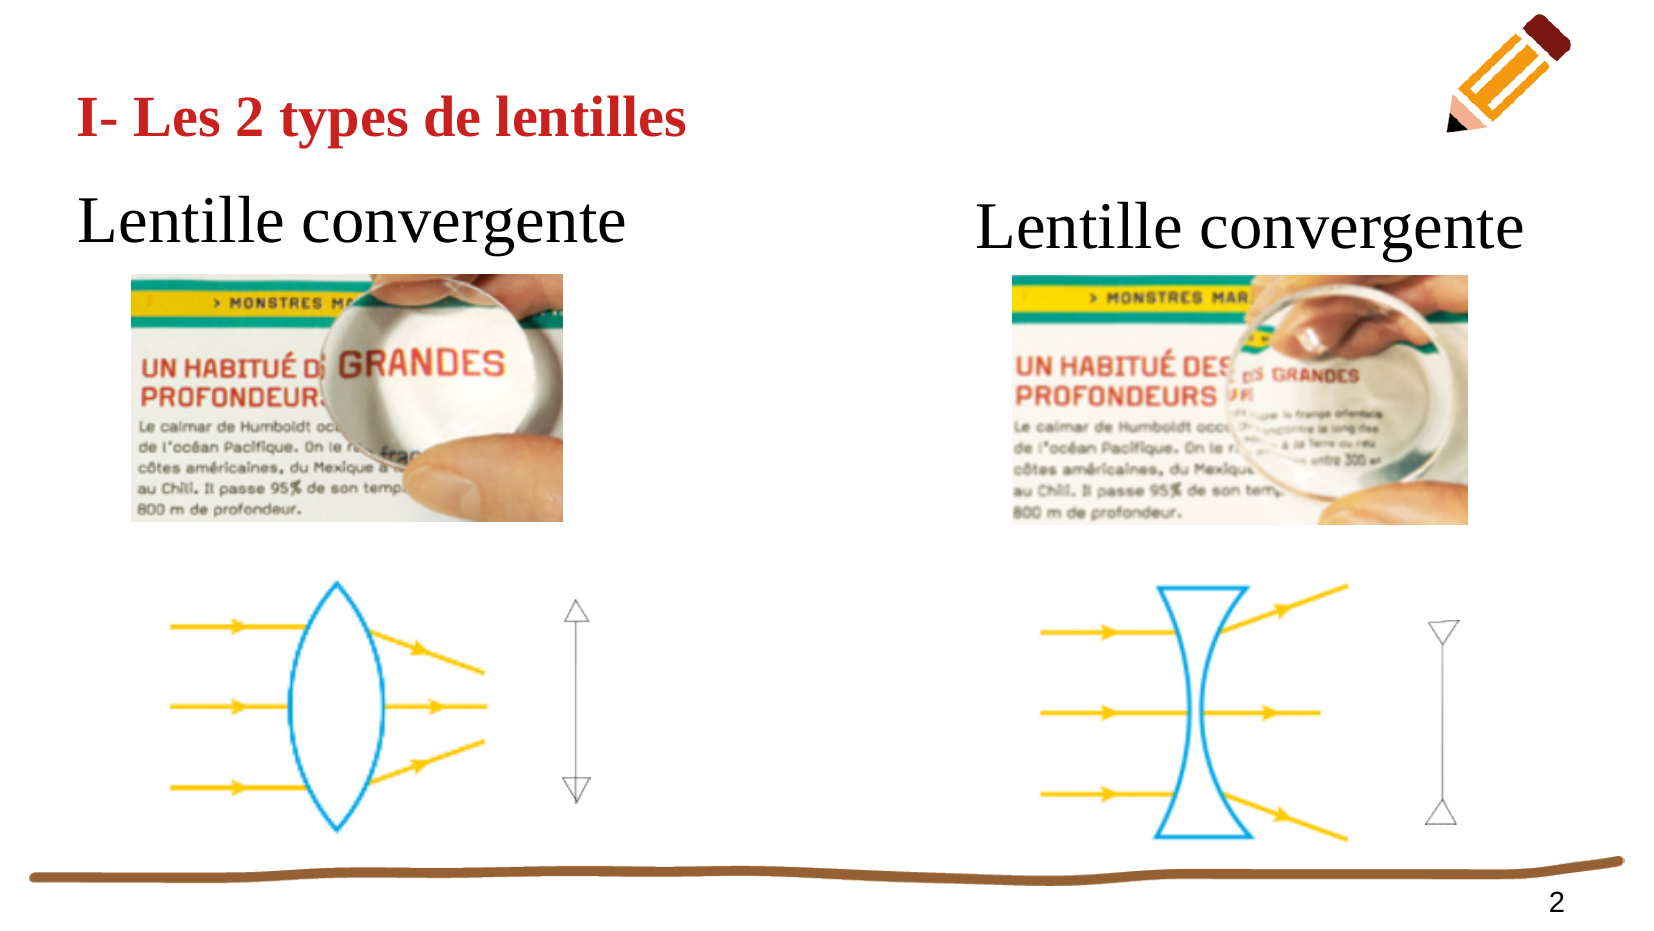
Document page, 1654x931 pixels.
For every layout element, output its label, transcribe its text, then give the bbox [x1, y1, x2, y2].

picture [562, 599, 591, 804]
picture [29, 856, 1625, 886]
picture [1446, 14, 1571, 133]
picture [131, 274, 563, 522]
picture [1020, 562, 1355, 852]
picture [148, 541, 508, 855]
text_box Lentille convergente [63, 175, 676, 275]
title I- Les 2 types de lentilles [76, 64, 1436, 169]
text_box Lentille convergente [960, 181, 1573, 281]
picture [1425, 620, 1460, 826]
picture [1012, 275, 1468, 526]
